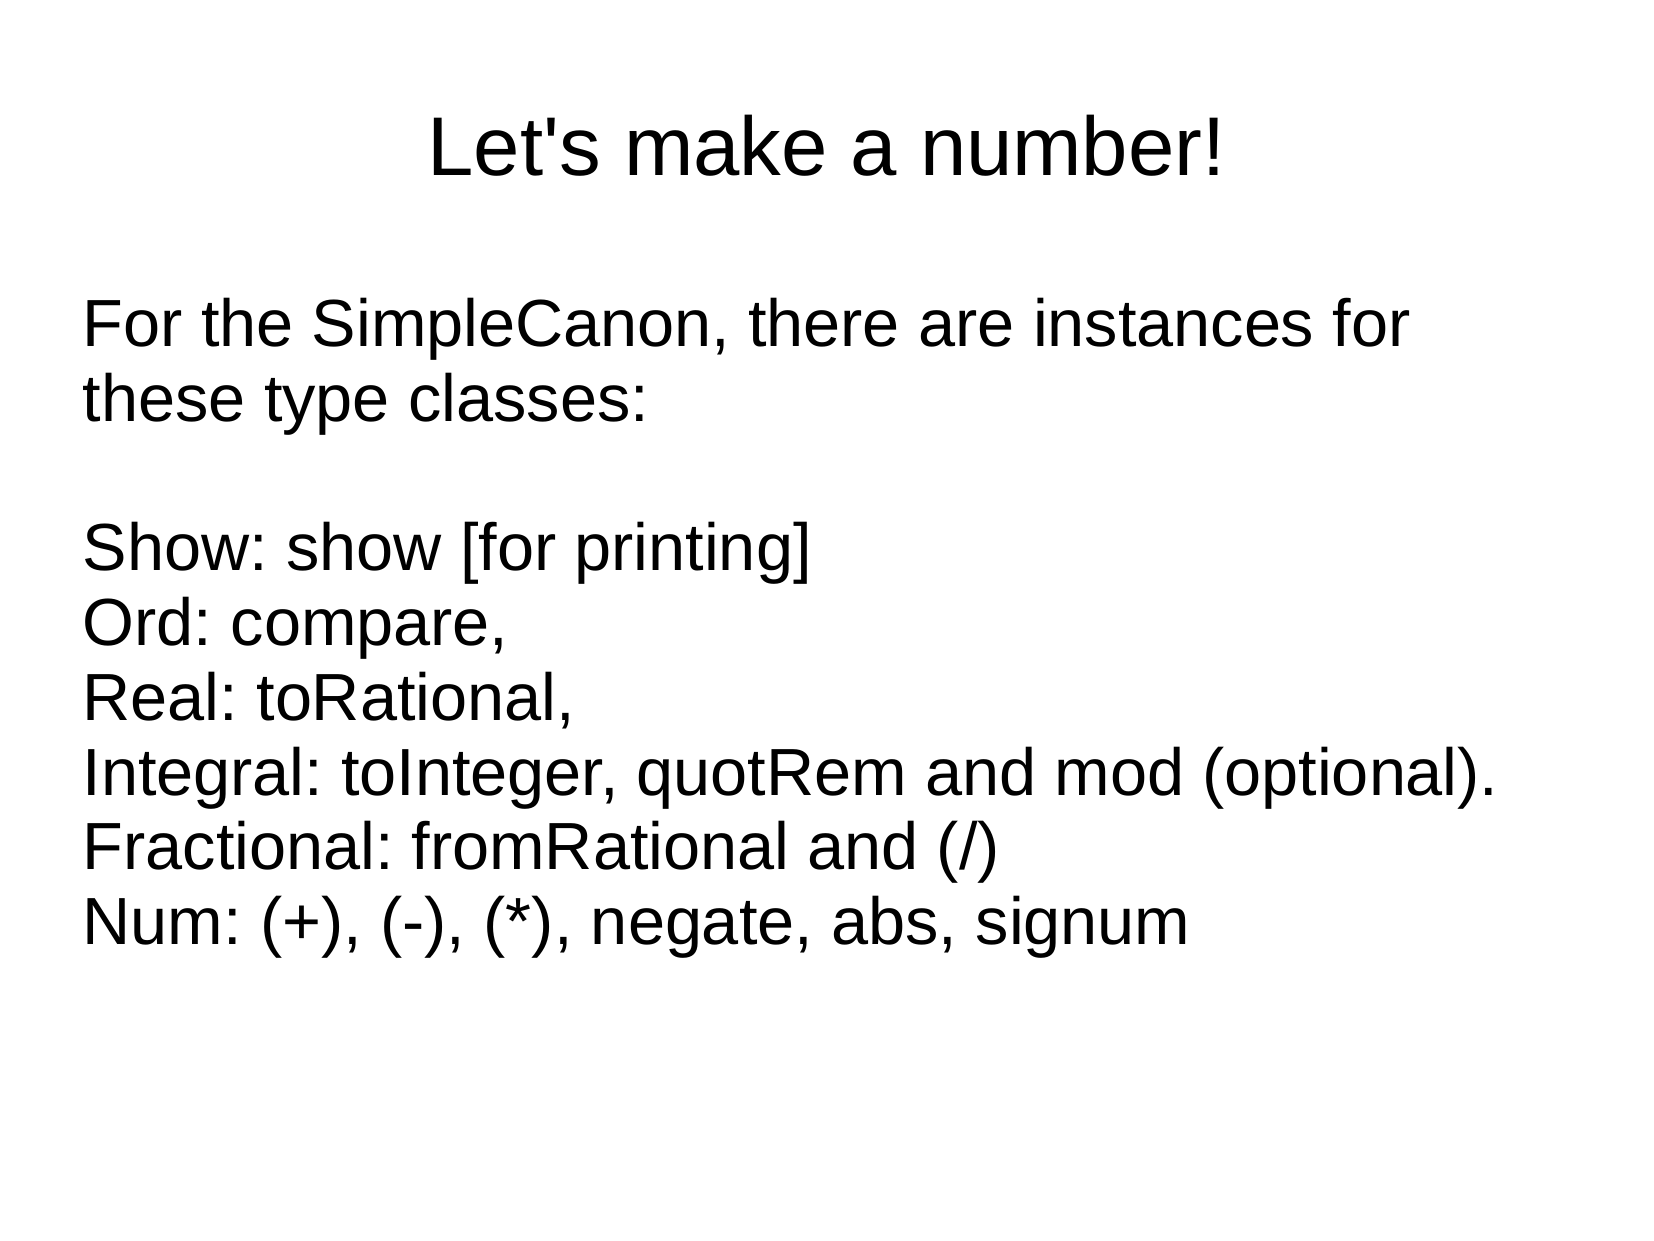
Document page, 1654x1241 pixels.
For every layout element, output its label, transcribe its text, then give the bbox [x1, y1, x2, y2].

subtitle Let's make a number! For the SimpleCanon, there are instances for these type classes: Show: show [for printing] Ord: compare, Real: toRational, Integral: toInteger, quotRem and mod (optional). Fractional: fromRational and (/) Num: (+), (-), (*), negate, abs, signum [82, 49, 1571, 1010]
